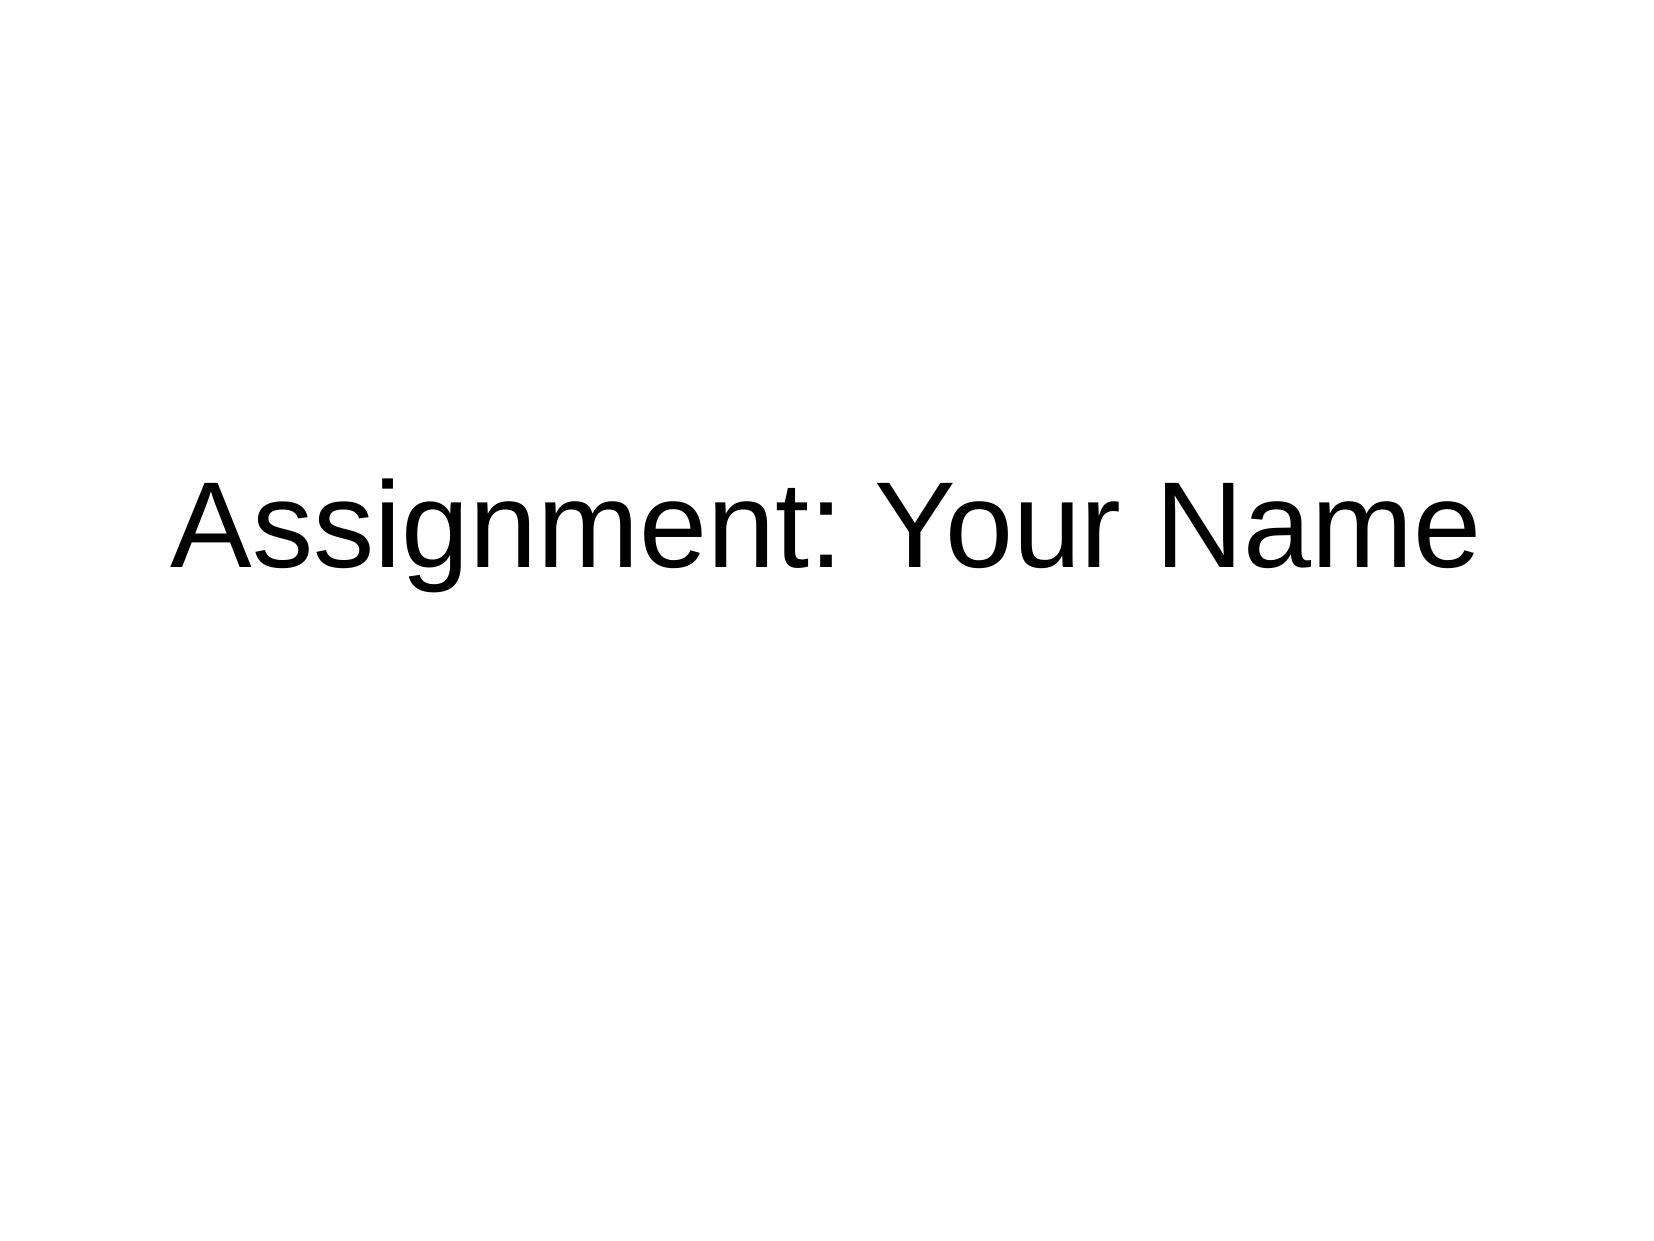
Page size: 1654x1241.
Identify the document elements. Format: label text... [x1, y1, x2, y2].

title Assignment: Your Name [82, 421, 1571, 629]
